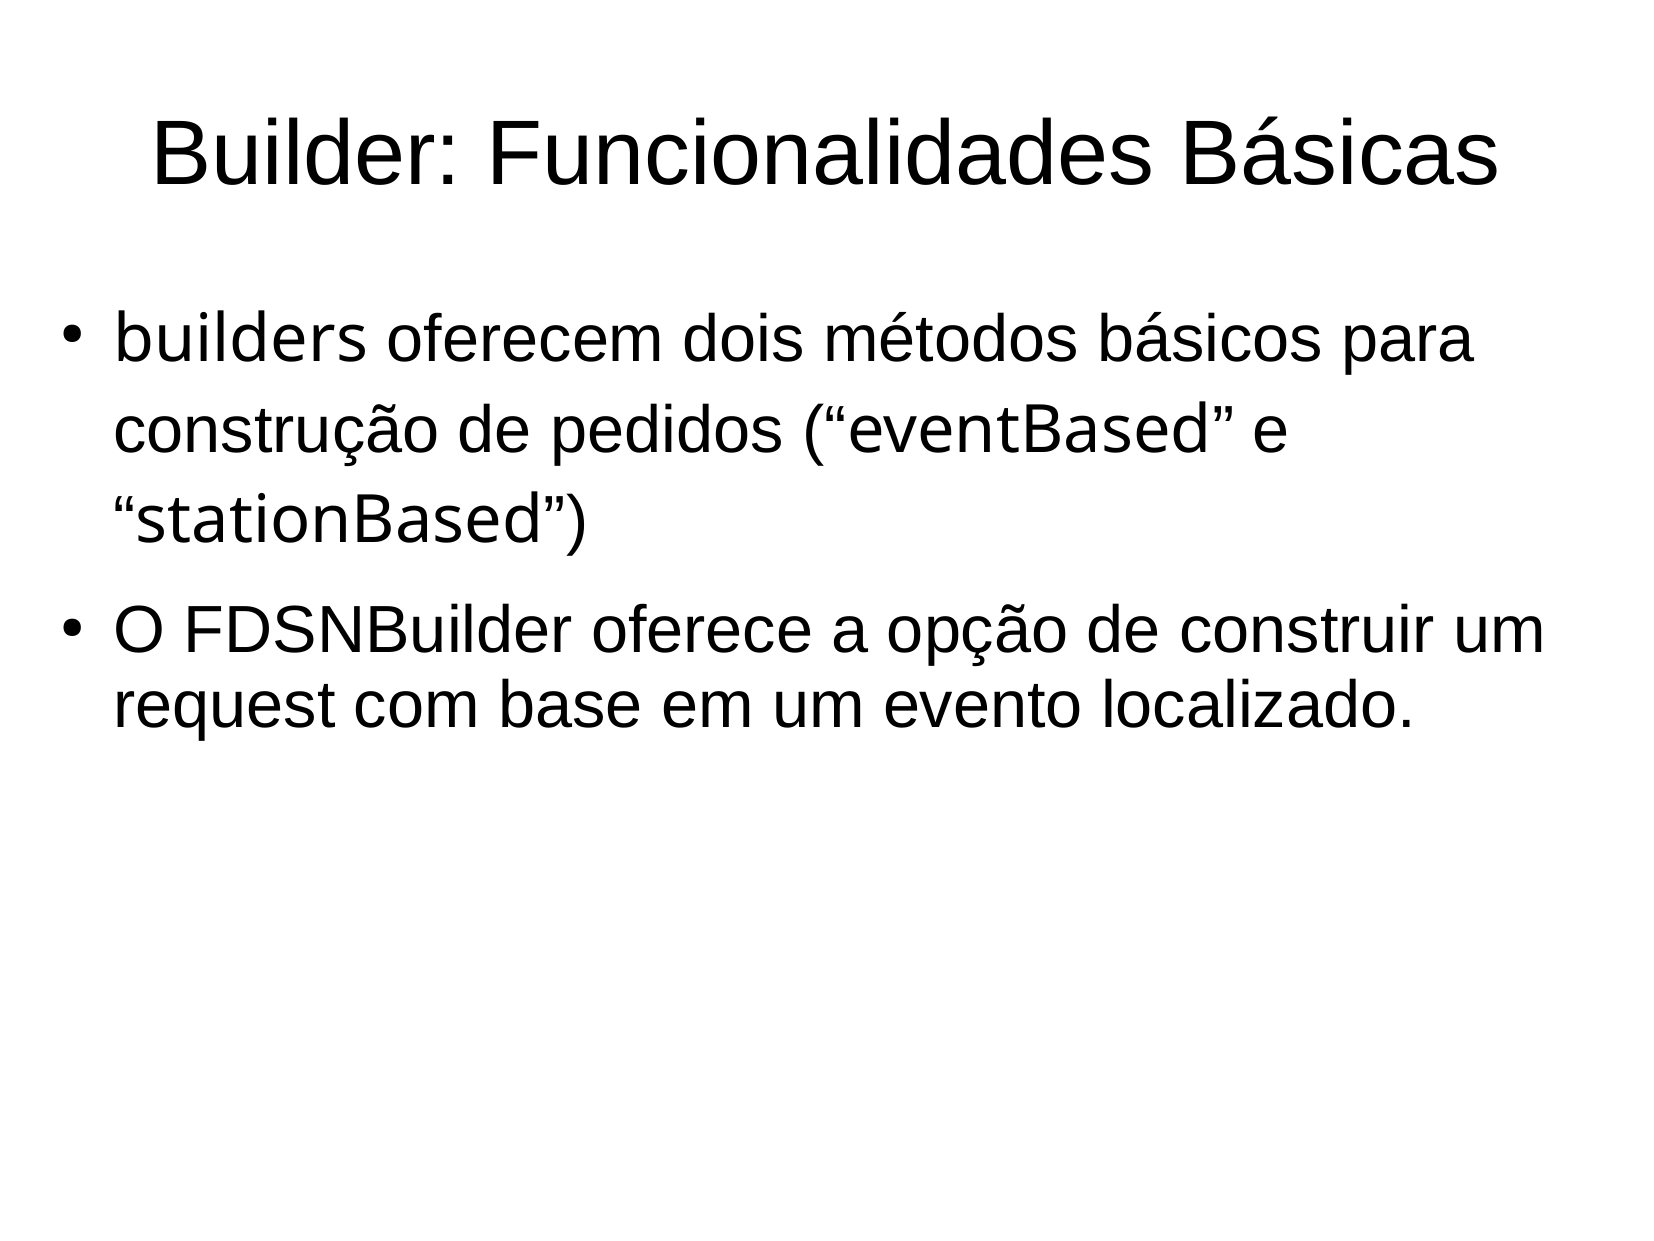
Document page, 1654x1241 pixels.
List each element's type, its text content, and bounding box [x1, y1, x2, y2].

list builders oferecem dois métodos básicos para construção de pedidos (“eventBased” e “stationBased”) O FDSNBuilder oferece a opção de construir um request com base em um evento localizado. [42, 290, 1626, 1111]
title Builder: Funcionalidades Básicas [82, 49, 1571, 257]
